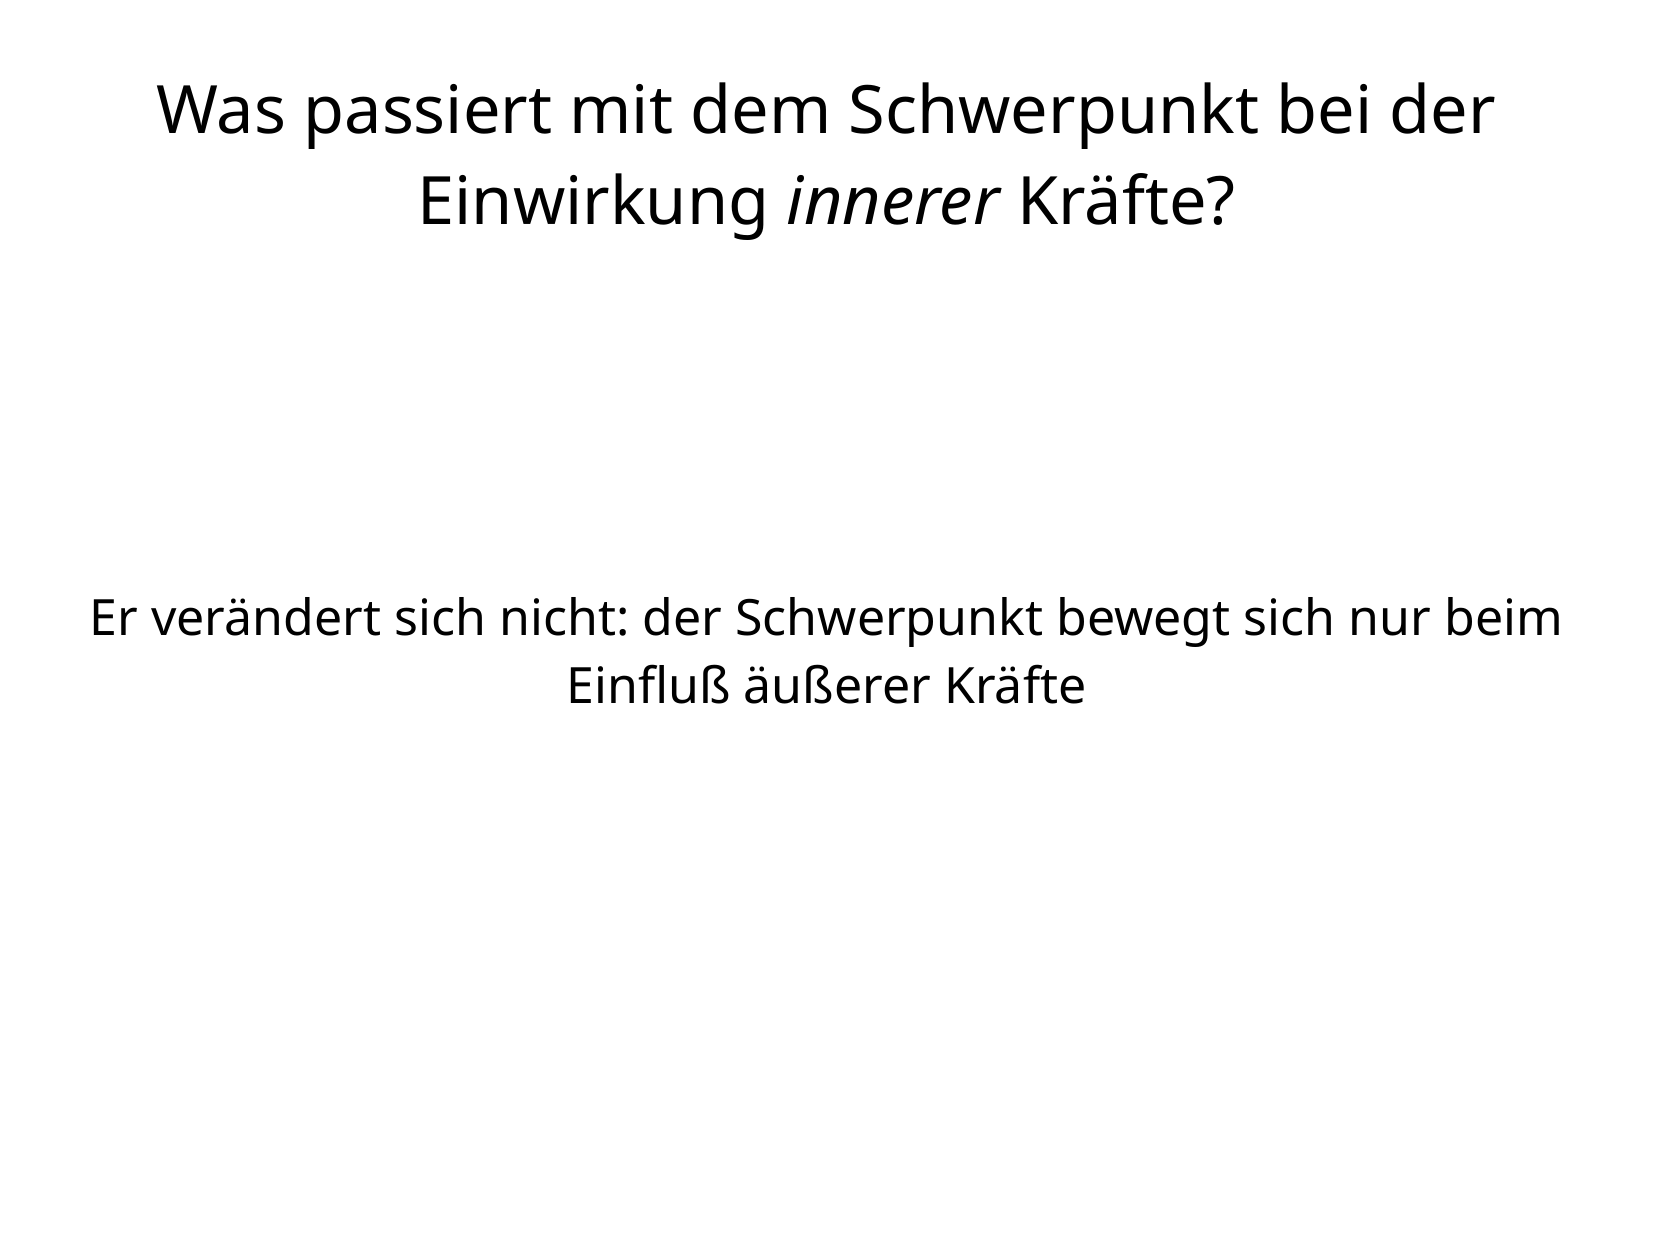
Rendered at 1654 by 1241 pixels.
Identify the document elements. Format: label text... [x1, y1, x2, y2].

title Was passiert mit dem Schwerpunkt bei der Einwirkung innerer Kräfte? [82, 49, 1571, 257]
subtitle Er verändert sich nicht: der Schwerpunkt bewegt sich nur beim Einfluß äußerer Kräfte [82, 290, 1571, 1010]
